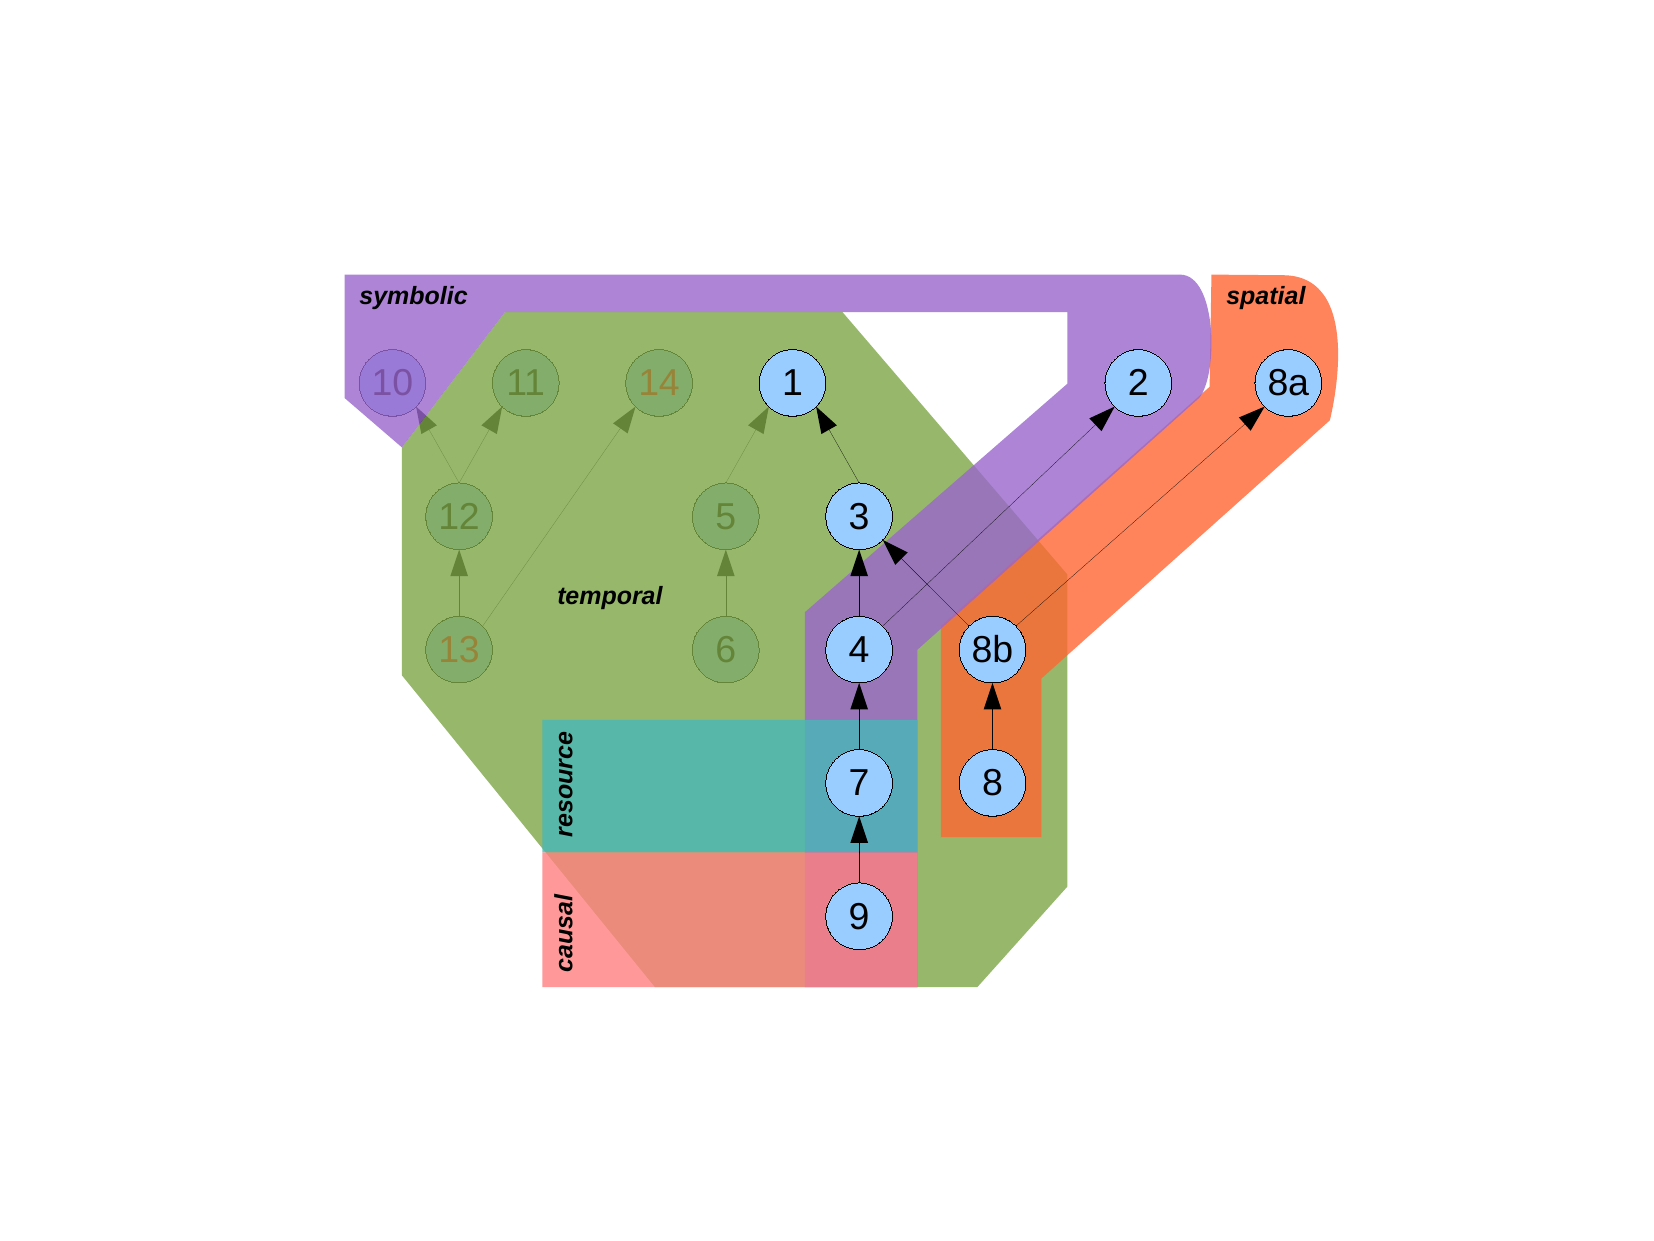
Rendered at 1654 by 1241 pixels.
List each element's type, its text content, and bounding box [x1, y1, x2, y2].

text_box spatial [1211, 274, 1321, 318]
text_box 8b [959, 616, 1026, 683]
text_box 8a [1254, 349, 1322, 417]
text_box 4 [825, 616, 893, 683]
text_box 8 [959, 749, 1026, 817]
text_box 2 [1104, 349, 1172, 417]
text_box 9 [825, 882, 893, 950]
text_box 3 [825, 482, 893, 550]
text_box resource [542, 702, 586, 843]
text_box 1 [759, 349, 826, 417]
text_box causal [542, 843, 586, 988]
text_box temporal [542, 574, 678, 618]
text_box symbolic [344, 274, 483, 318]
text_box 7 [825, 749, 893, 817]
text_box [344, 274, 1339, 988]
